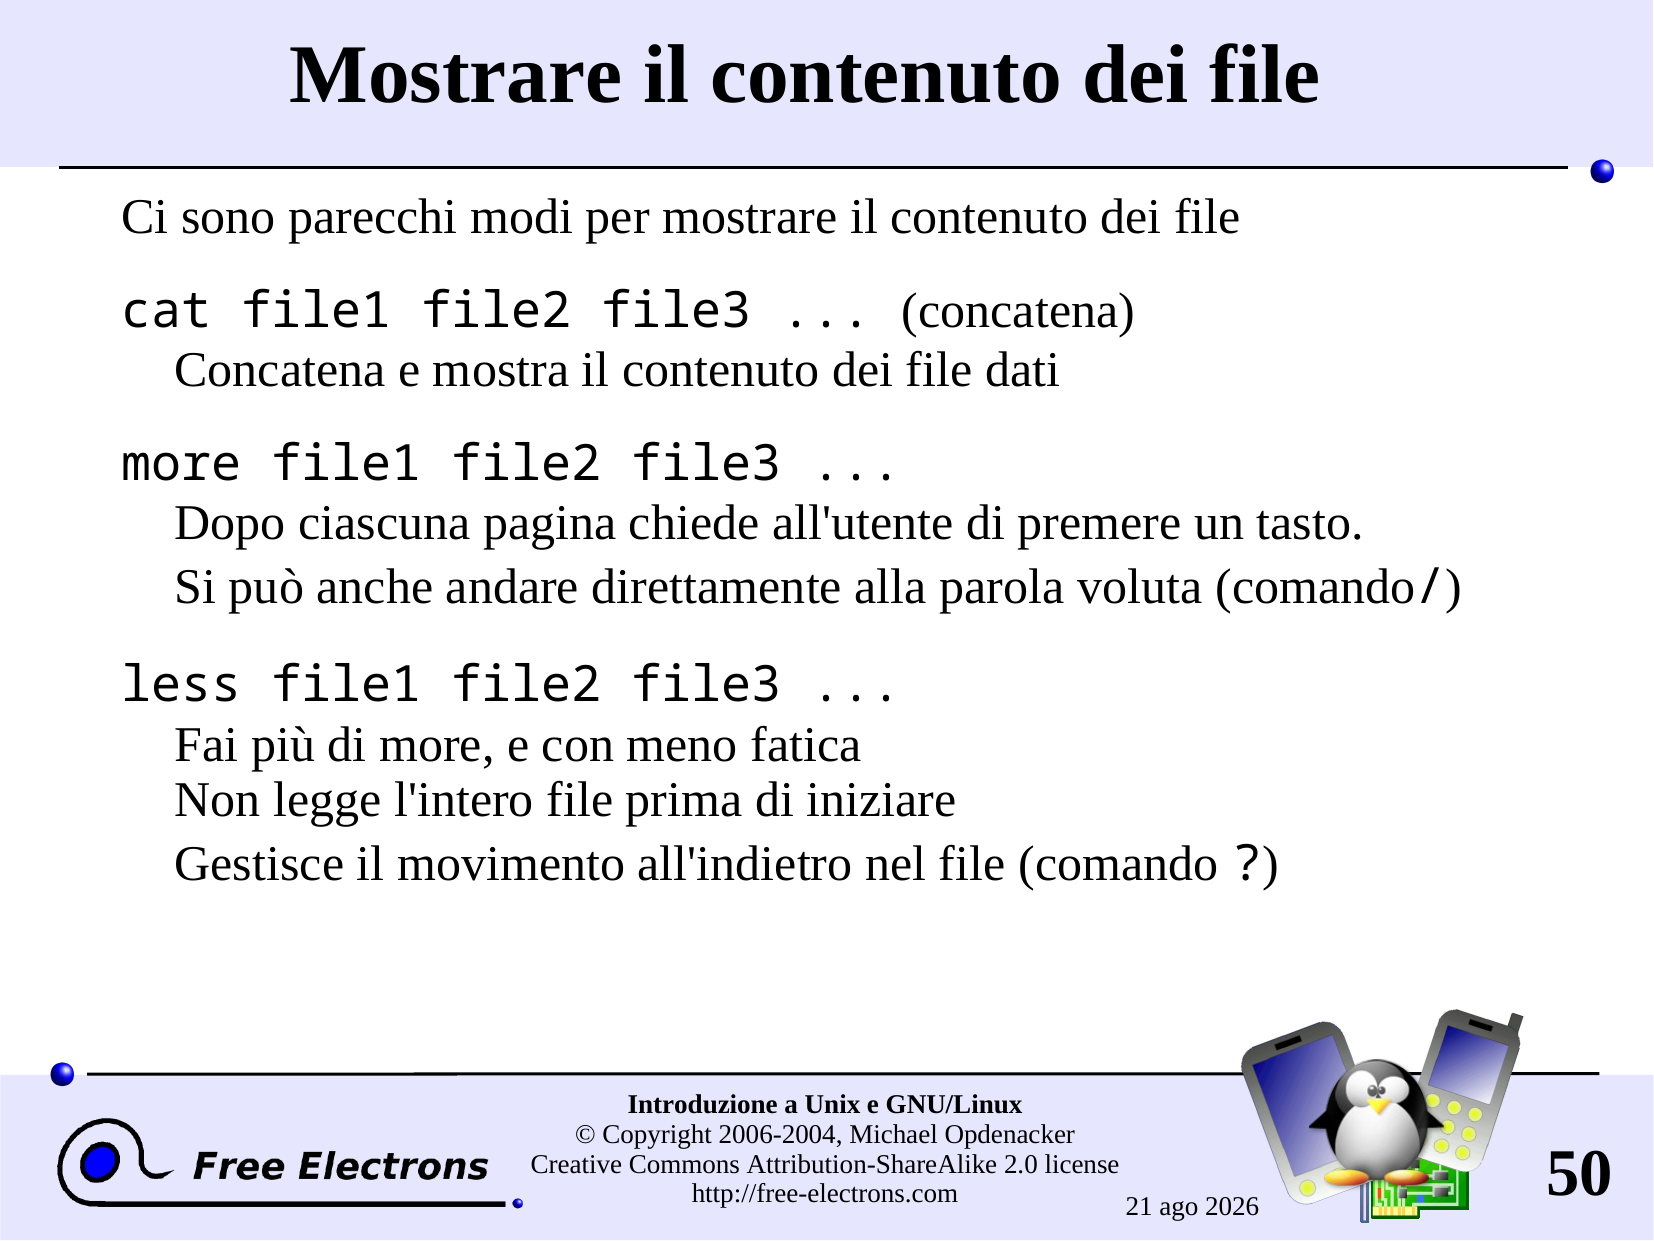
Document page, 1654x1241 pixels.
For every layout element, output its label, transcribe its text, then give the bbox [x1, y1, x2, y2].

list Ci sono parecchi modi per mostrare il contenuto dei file cat file1 file2 file3 ... (concatena) Concatena e mostra il contenuto dei file dati more file1 file2 file3 ... Dopo ciascuna pagina chiede all'utente di premere un tasto. Si può anche andare direttamente alla parola voluta (comando/) less file1 file2 file3 ... Fai più di more, e con meno fatica Non legge l'intero file prima di iniziare Gestisce il movimento all'indietro nel file (comando ?) [103, 188, 1517, 1058]
picture [1228, 1007, 1538, 1241]
title Mostrare il contenuto dei file [60, 20, 1551, 130]
picture [50, 1107, 527, 1216]
